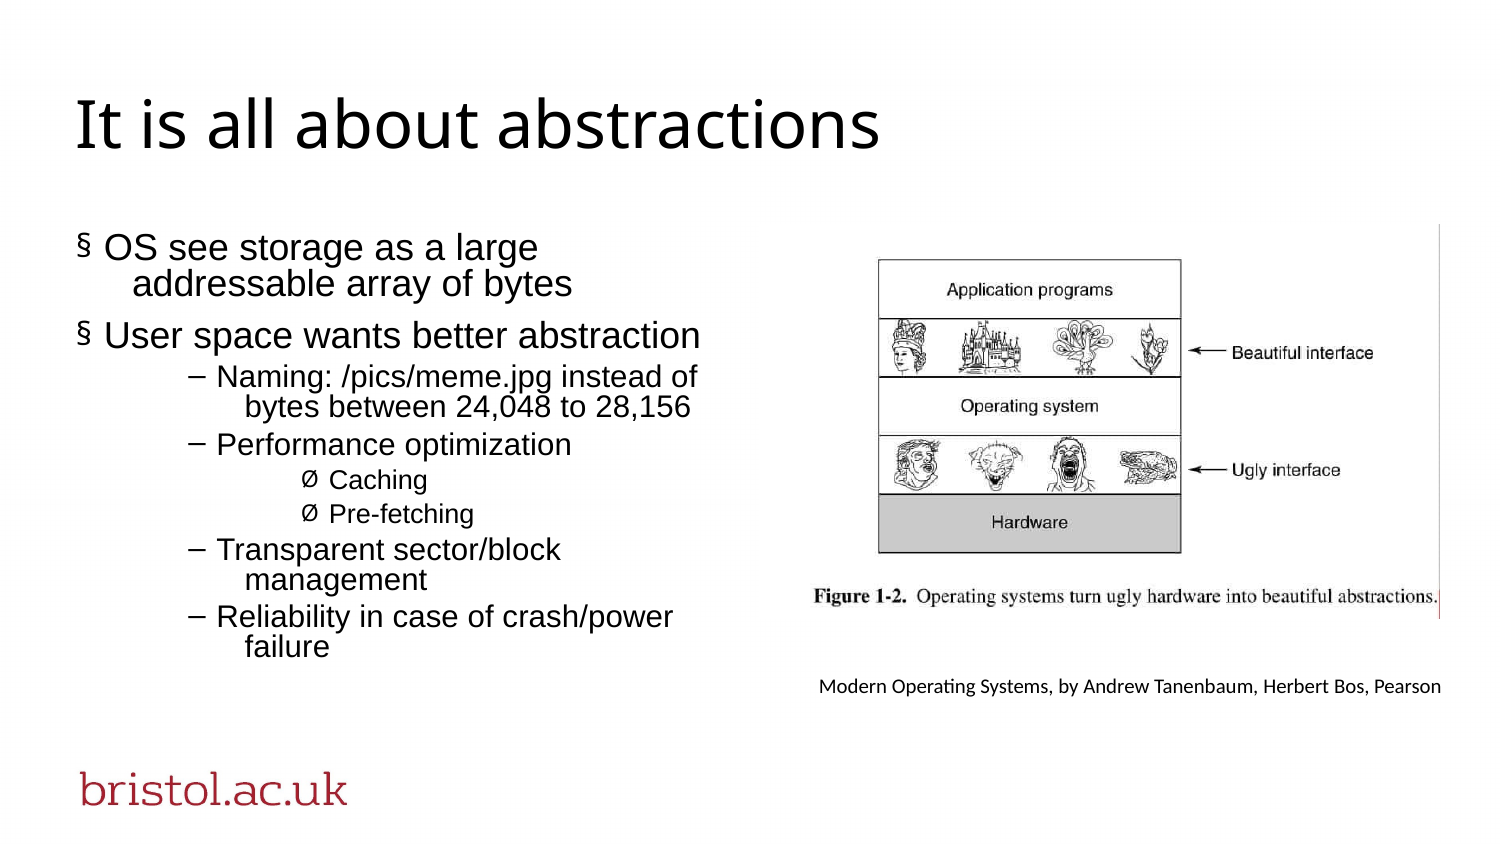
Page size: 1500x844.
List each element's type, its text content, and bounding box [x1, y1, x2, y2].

text_box Modern Operating Systems, by Andrew Tanenbaum, Herbert Bos, Pearson [803, 665, 1469, 707]
title It is all about abstractions [60, 44, 1440, 209]
list OS see storage as a large addressable array of bytes User space wants better abstraction Naming: /pics/meme.jpg instead of bytes between 24,048 to 28,156 Performance optimization Caching Pre-fetching Transparent sector/block management Reliability in case of crash/power failure [60, 224, 741, 699]
picture [759, 224, 1440, 619]
